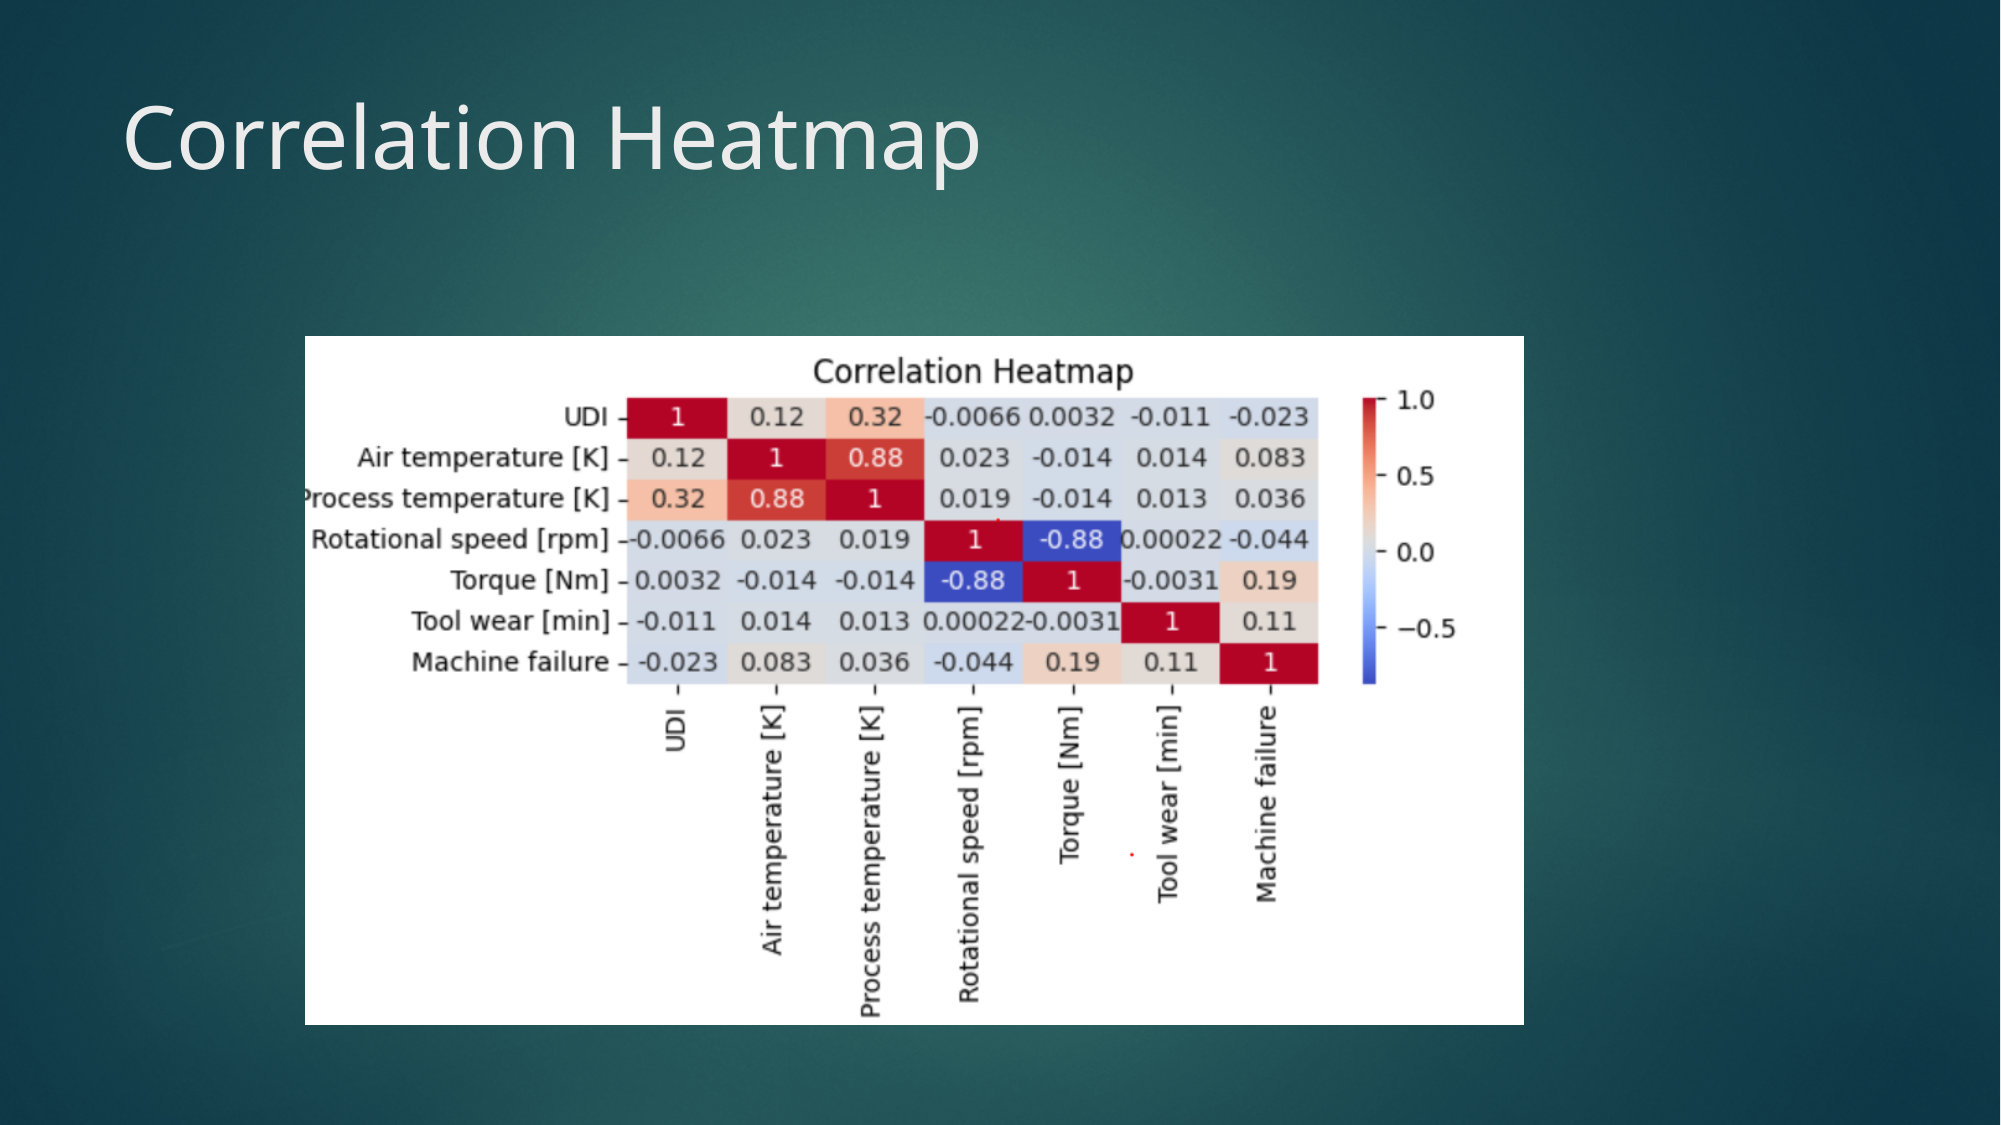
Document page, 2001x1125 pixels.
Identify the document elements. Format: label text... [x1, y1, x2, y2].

title Correlation Heatmap [106, 74, 1649, 305]
picture [305, 336, 1524, 1026]
